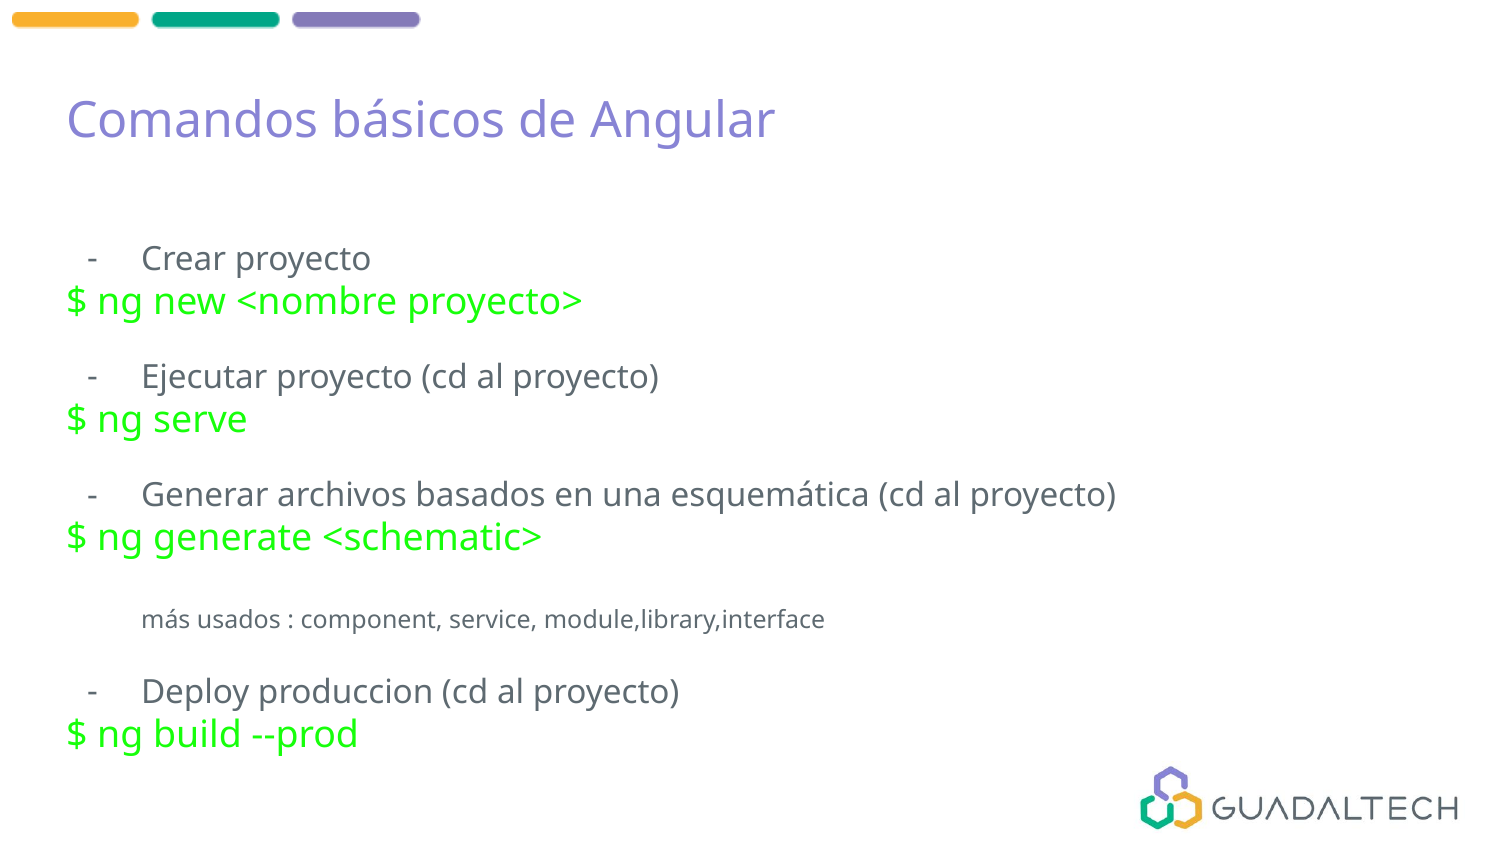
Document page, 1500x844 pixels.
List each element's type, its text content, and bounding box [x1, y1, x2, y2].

title Comandos básicos de Angular [51, 72, 1449, 167]
list Crear proyecto $ ng new <nombre proyecto> Ejecutar proyecto (cd al proyecto) $ ng serve Generar archivos basados en una esquemática (cd al proyecto) $ ng generate <schematic> más usados : component, service, module,library,interface Deploy produccion (cd al proyecto) $ ng build --prod [51, 221, 1449, 783]
picture [1124, 761, 1473, 834]
picture [12, 12, 421, 29]
